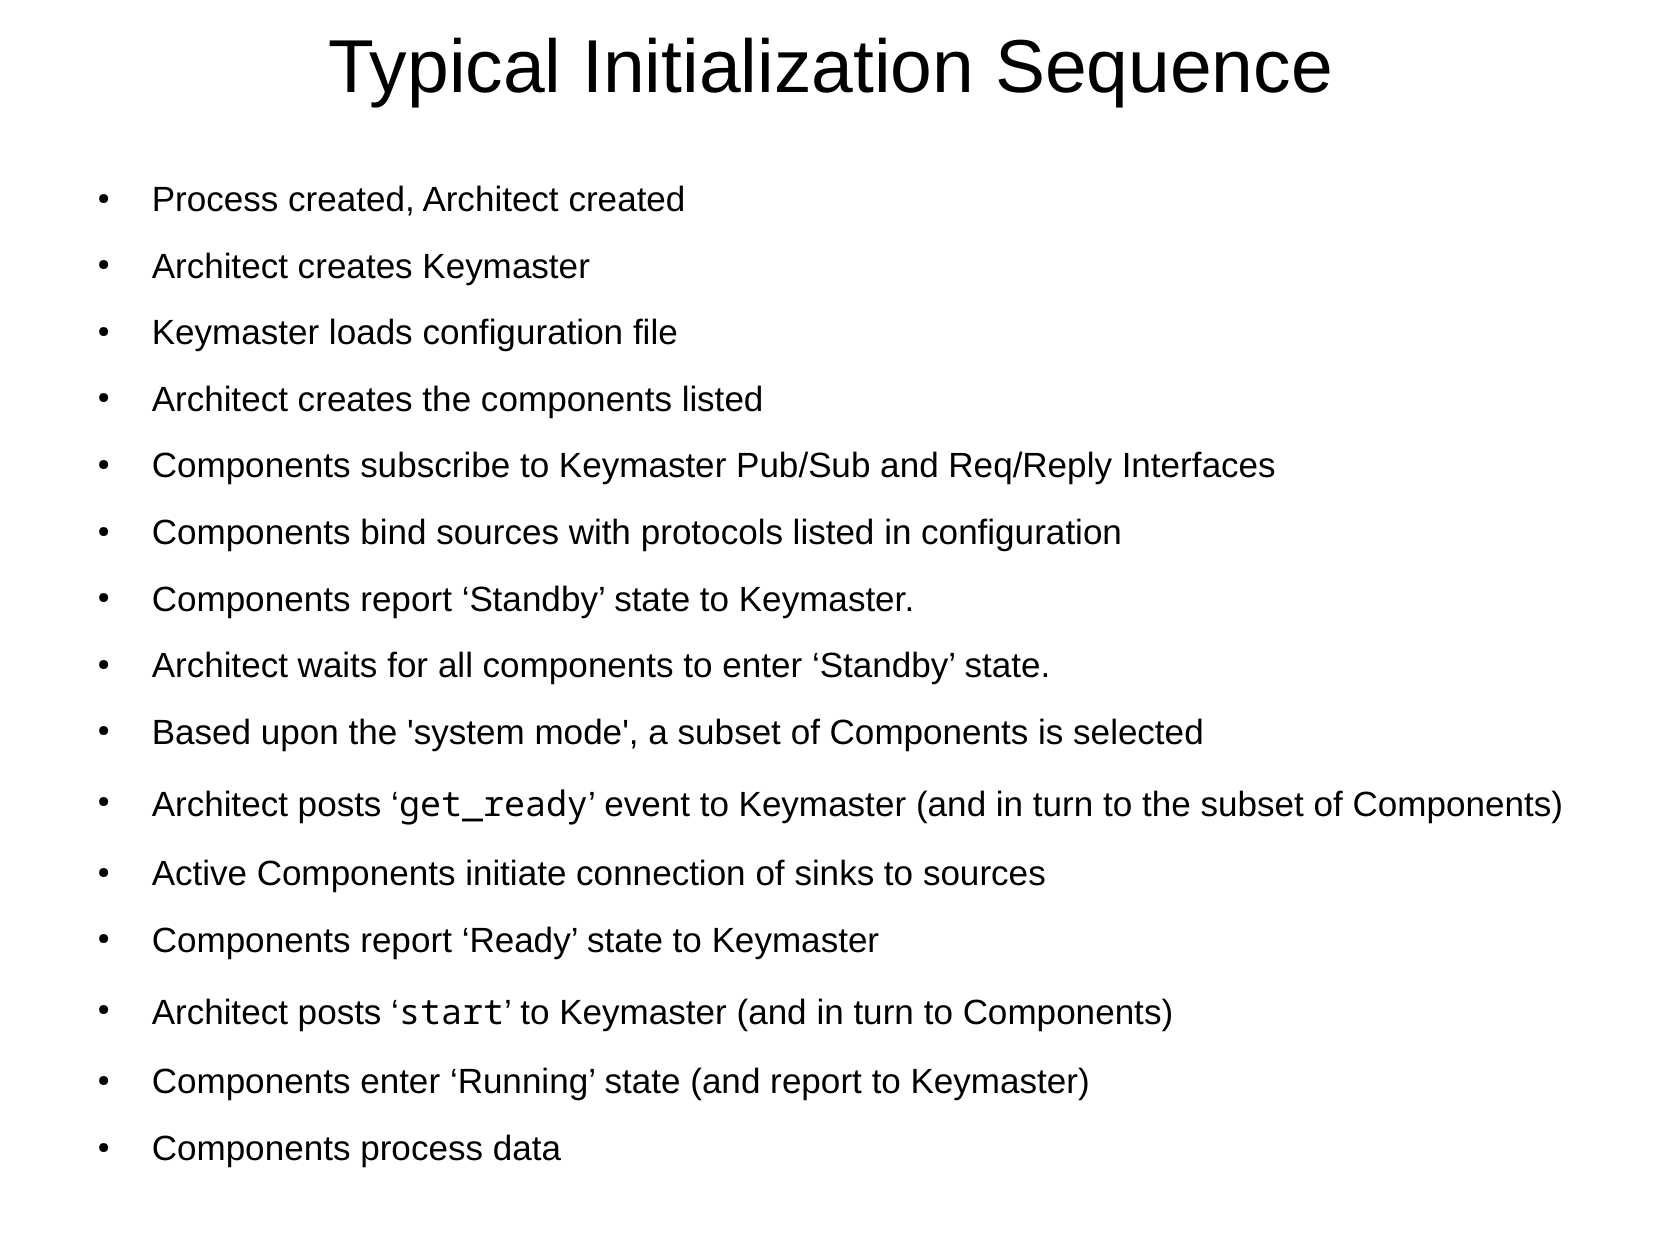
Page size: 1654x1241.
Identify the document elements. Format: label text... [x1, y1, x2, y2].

title Typical Initialization Sequence [86, 13, 1576, 121]
list Process created, Architect created Architect creates Keymaster Keymaster loads configuration file Architect creates the components listed Components subscribe to Keymaster Pub/Sub and Req/Reply Interfaces Components bind sources with protocols listed in configuration Components report ‘Standby’ state to Keymaster. Architect waits for all components to enter ‘Standby’ state. Based upon the 'system mode', a subset of Components is selected Architect posts ‘get_ready’ event to Keymaster (and in turn to the subset of Components) Active Components initiate connection of sinks to sources Components report ‘Ready’ state to Keymaster Architect posts ‘start’ to Keymaster (and in turn to Components) Components enter ‘Running’ state (and report to Keymaster) Components process data [82, 180, 1571, 1186]
